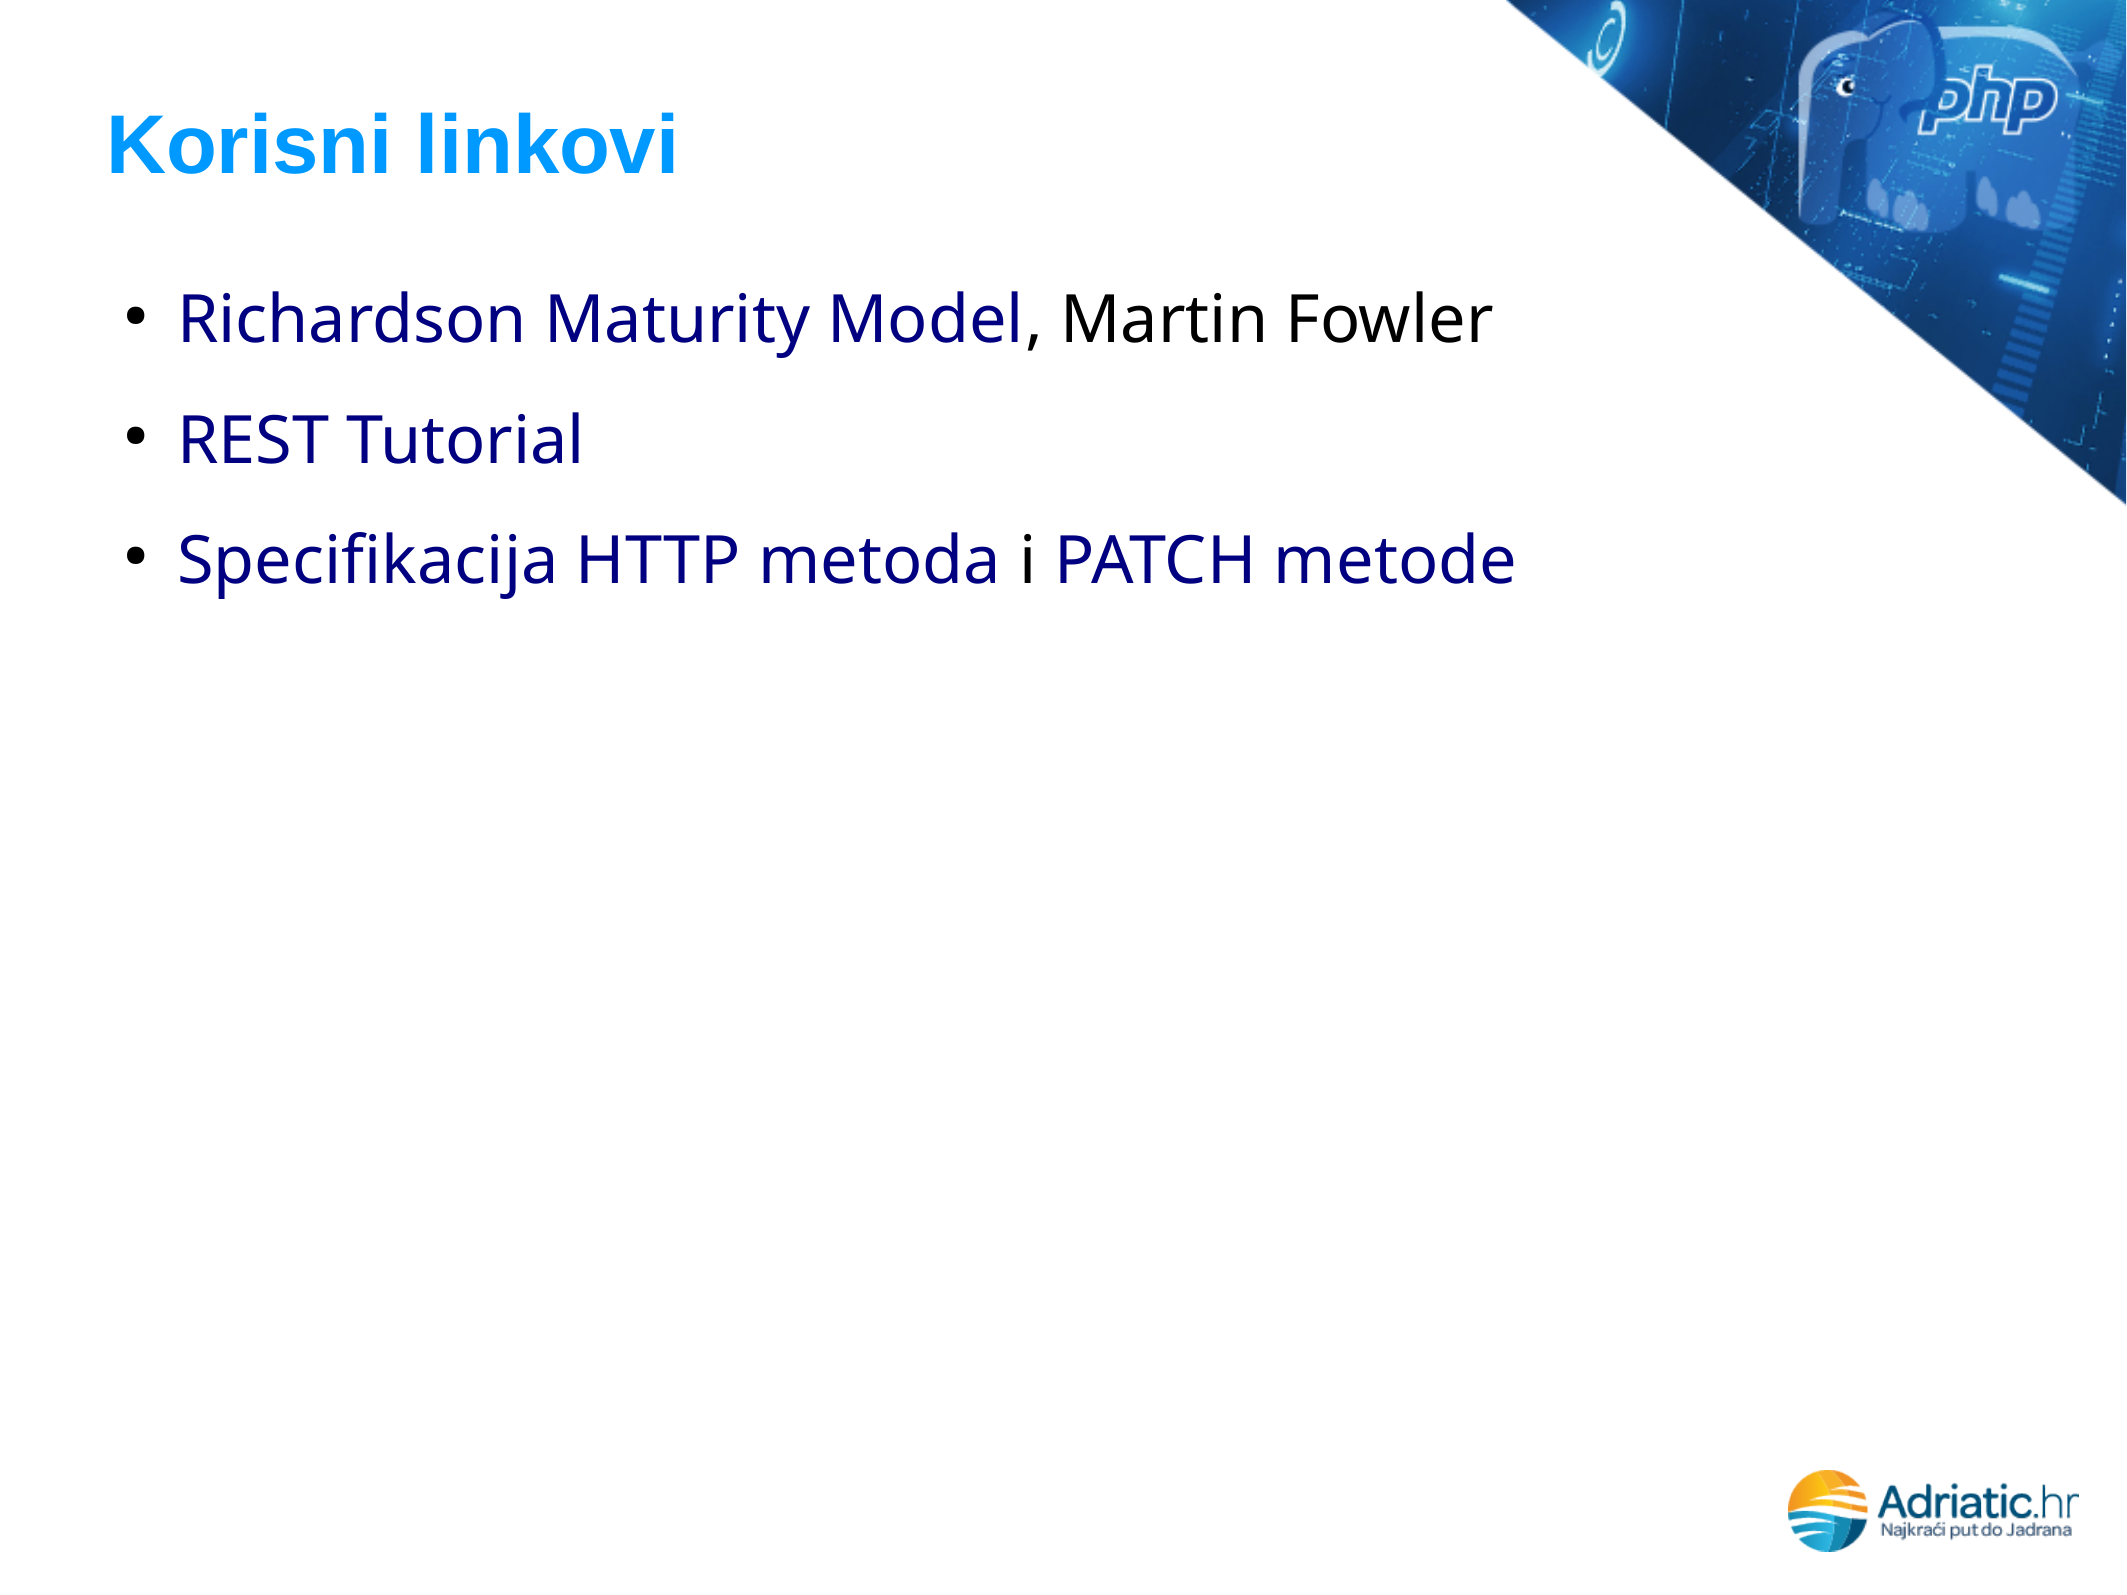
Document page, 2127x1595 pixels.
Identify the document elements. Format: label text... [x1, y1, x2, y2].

list Richardson Maturity Model, Martin Fowler REST Tutorial Specifikacija HTTP metoda i PATCH metode [106, 271, 2020, 1453]
title Korisni linkovi [106, 70, 1630, 219]
picture [1505, 0, 2127, 625]
picture [1788, 1470, 2079, 1552]
